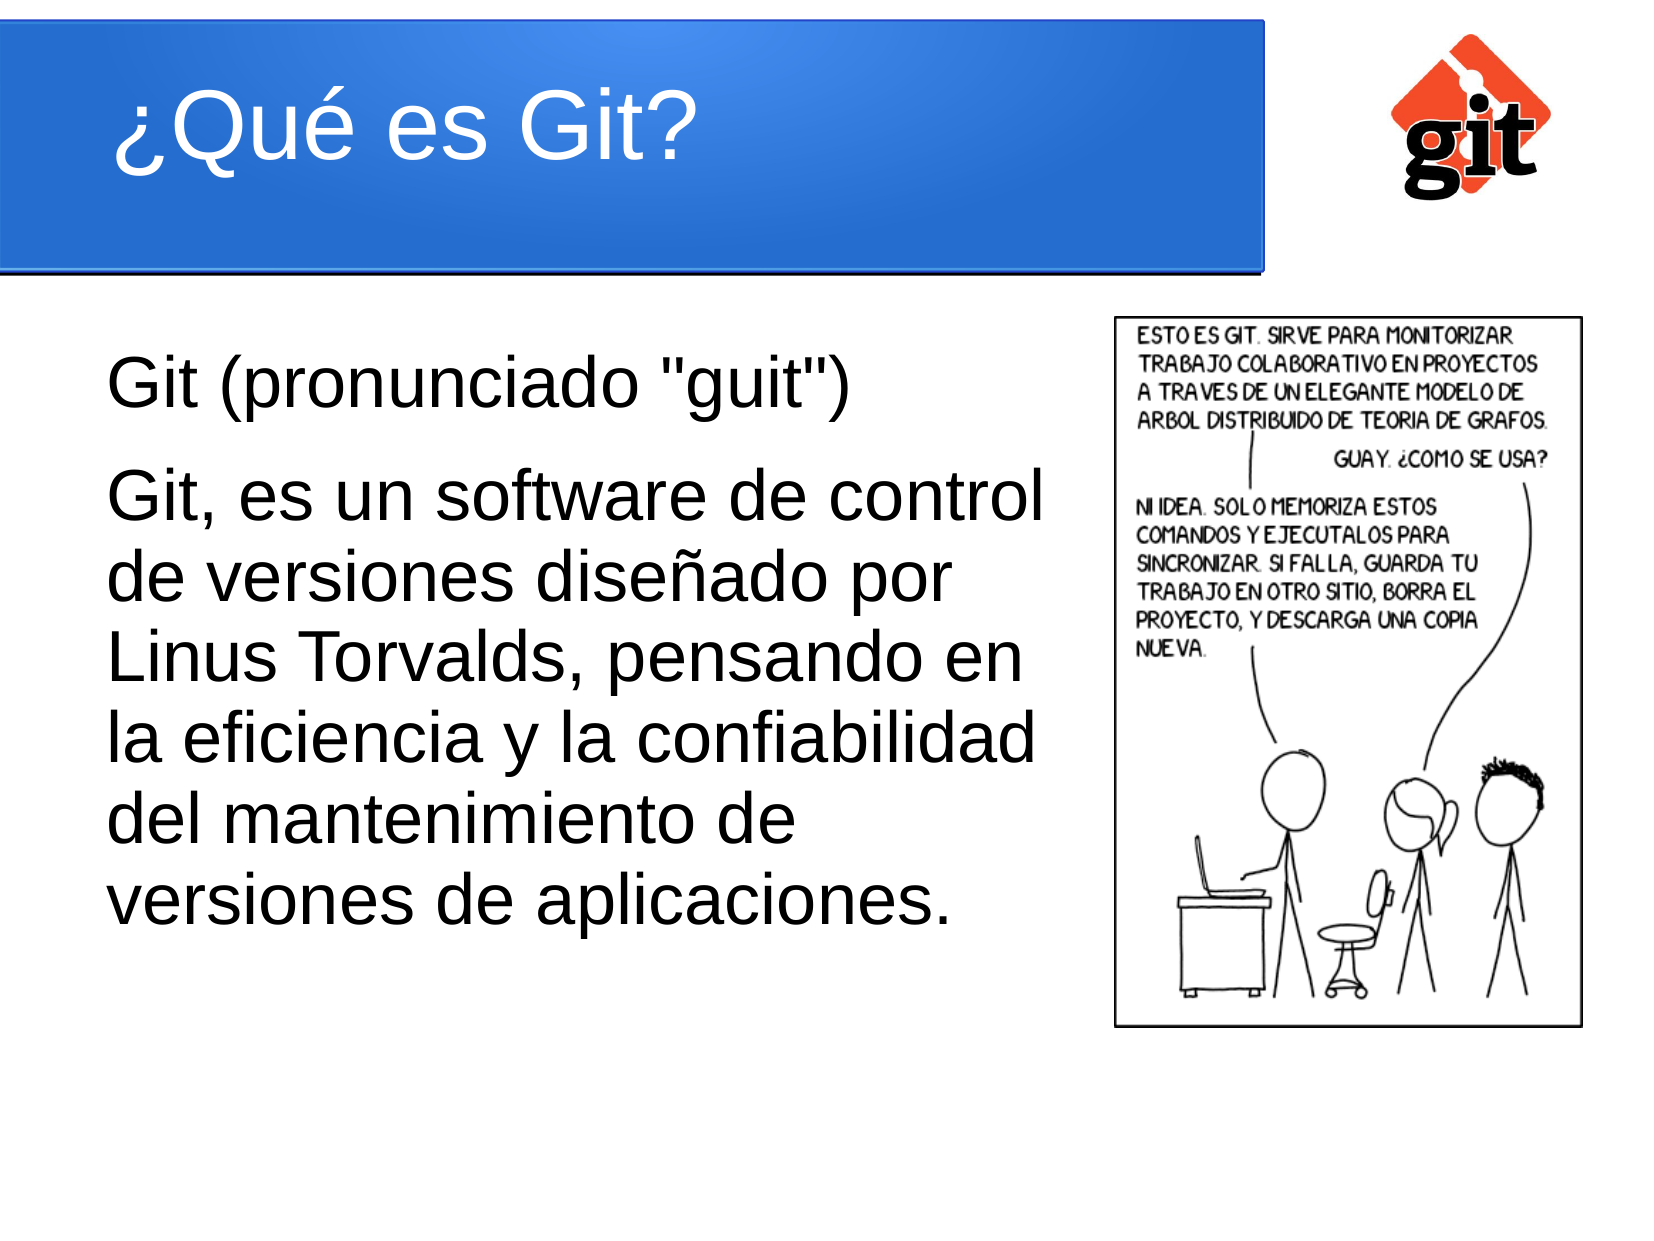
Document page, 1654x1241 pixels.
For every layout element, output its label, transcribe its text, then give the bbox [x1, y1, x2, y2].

list Git (pronunciado "guit") Git, es un software de control de versiones diseñado por Linus Torvalds, pensando en la eficiencia y la confiabilidad del mantenimiento de versiones de aplicaciones. [35, 342, 1075, 1055]
picture [1114, 316, 1583, 1028]
title ¿Qué es Git? [82, 49, 1371, 201]
picture [1387, 34, 1554, 201]
